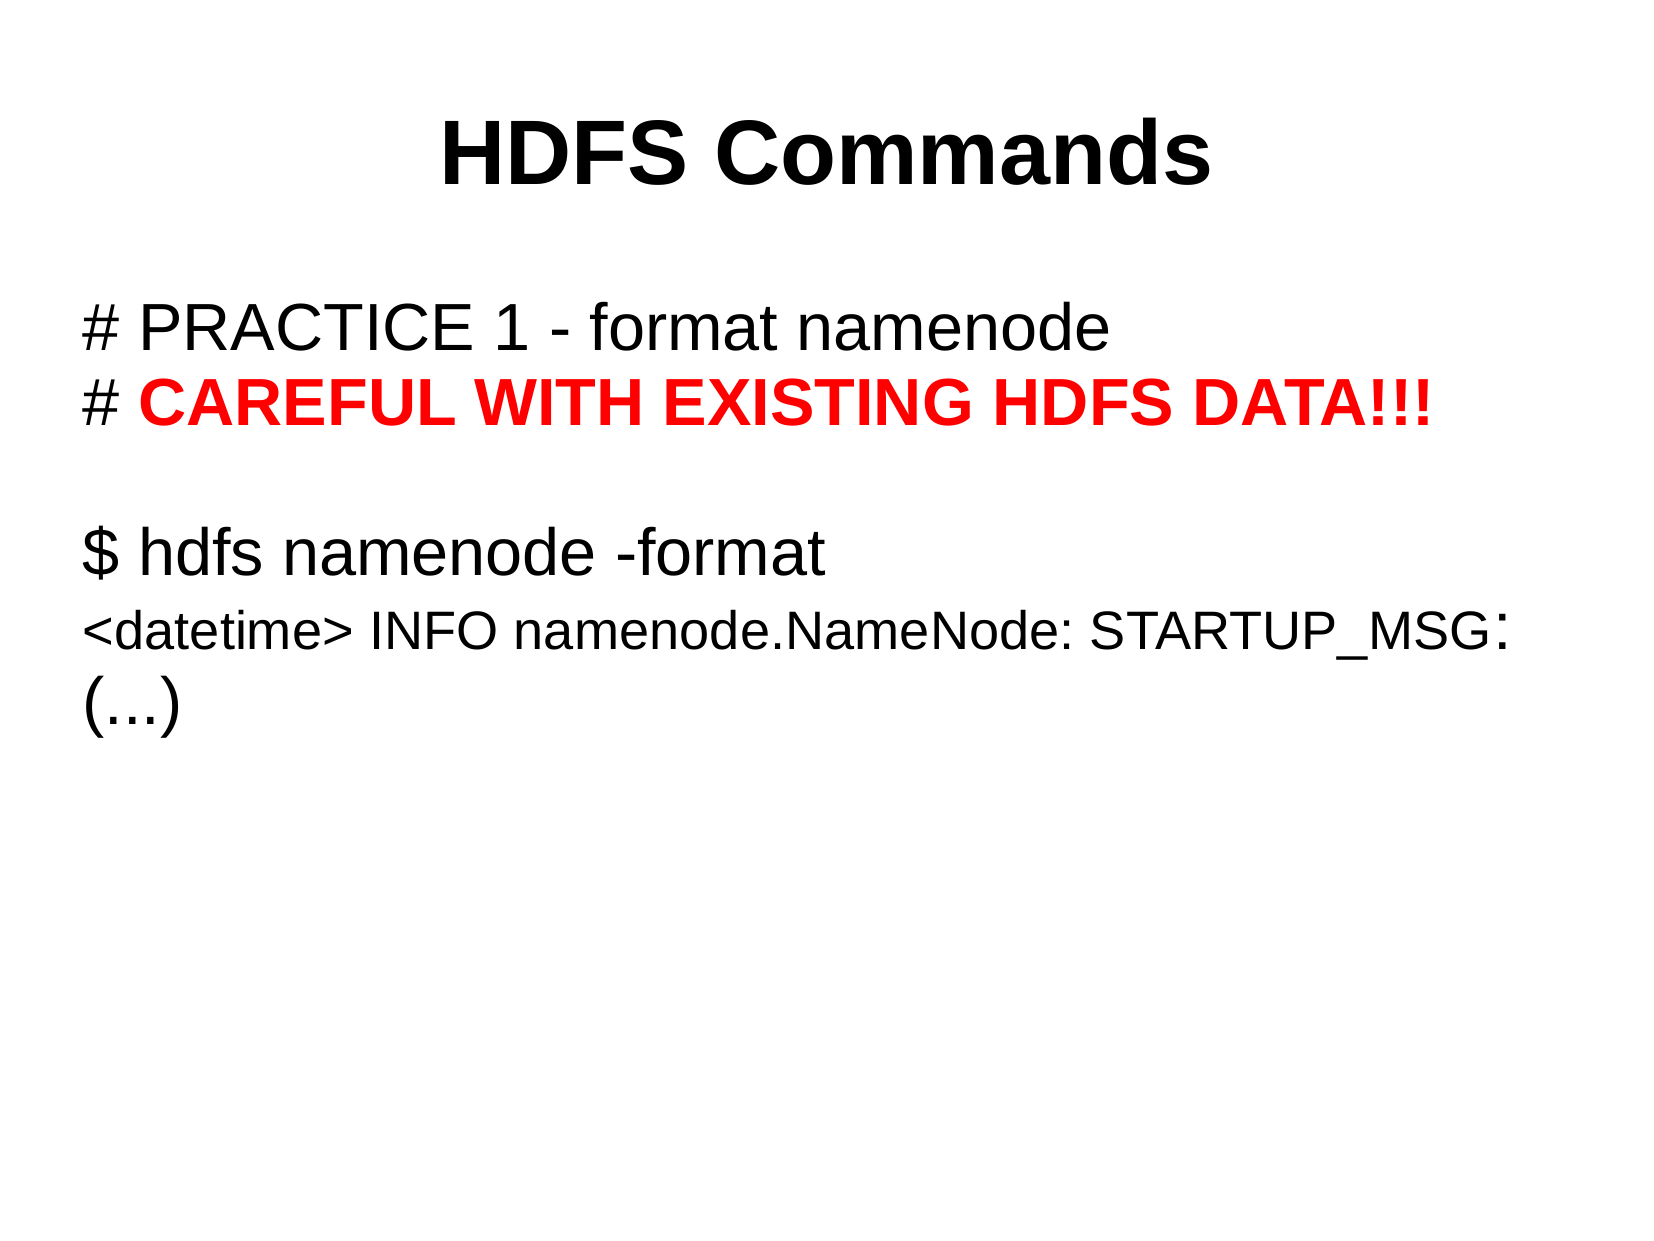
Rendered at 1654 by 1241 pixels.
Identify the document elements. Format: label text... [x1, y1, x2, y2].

title HDFS Commands [82, 49, 1571, 257]
subtitle # PRACTICE 1 - format namenode # CAREFUL WITH EXISTING HDFS DATA!!! $ hdfs namenode -format <datetime> INFO namenode.NameNode: STARTUP_MSG: (...) [82, 290, 1571, 1010]
